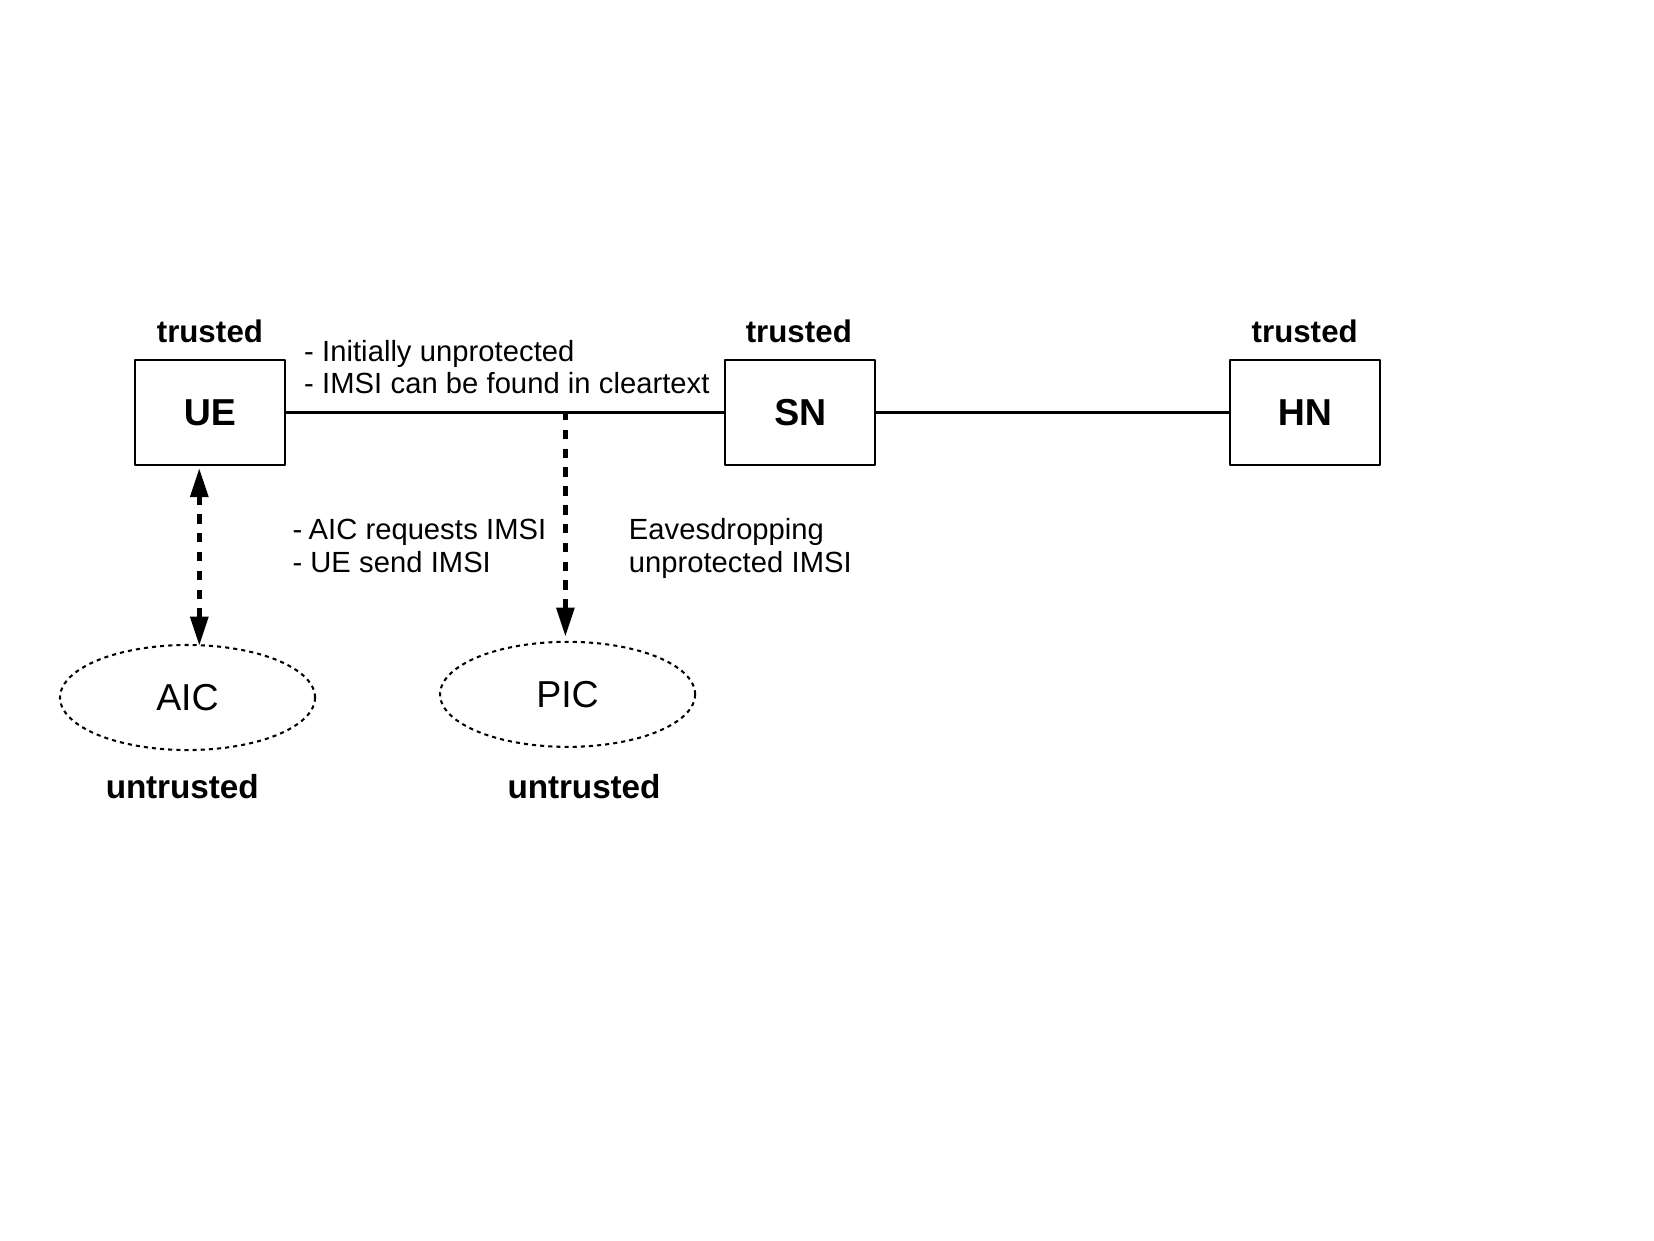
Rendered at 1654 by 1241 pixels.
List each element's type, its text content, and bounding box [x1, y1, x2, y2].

text_box trusted [1237, 308, 1373, 354]
text_box trusted [731, 308, 867, 354]
text_box UE [135, 360, 286, 466]
text_box HN [1230, 360, 1381, 466]
text_box - AIC requests IMSI - UE send IMSI [241, 485, 437, 606]
text_box - Initially unprotected - IMSI can be found in cleartext [253, 308, 761, 426]
text_box AIC [60, 645, 316, 751]
text_box SN [725, 360, 876, 466]
text_box untrusted [511, 765, 657, 811]
text_box untrusted [109, 765, 256, 811]
text_box Eavesdropping unprotected IMSI [613, 485, 809, 606]
text_box PIC [440, 641, 696, 747]
text_box trusted [135, 308, 253, 354]
